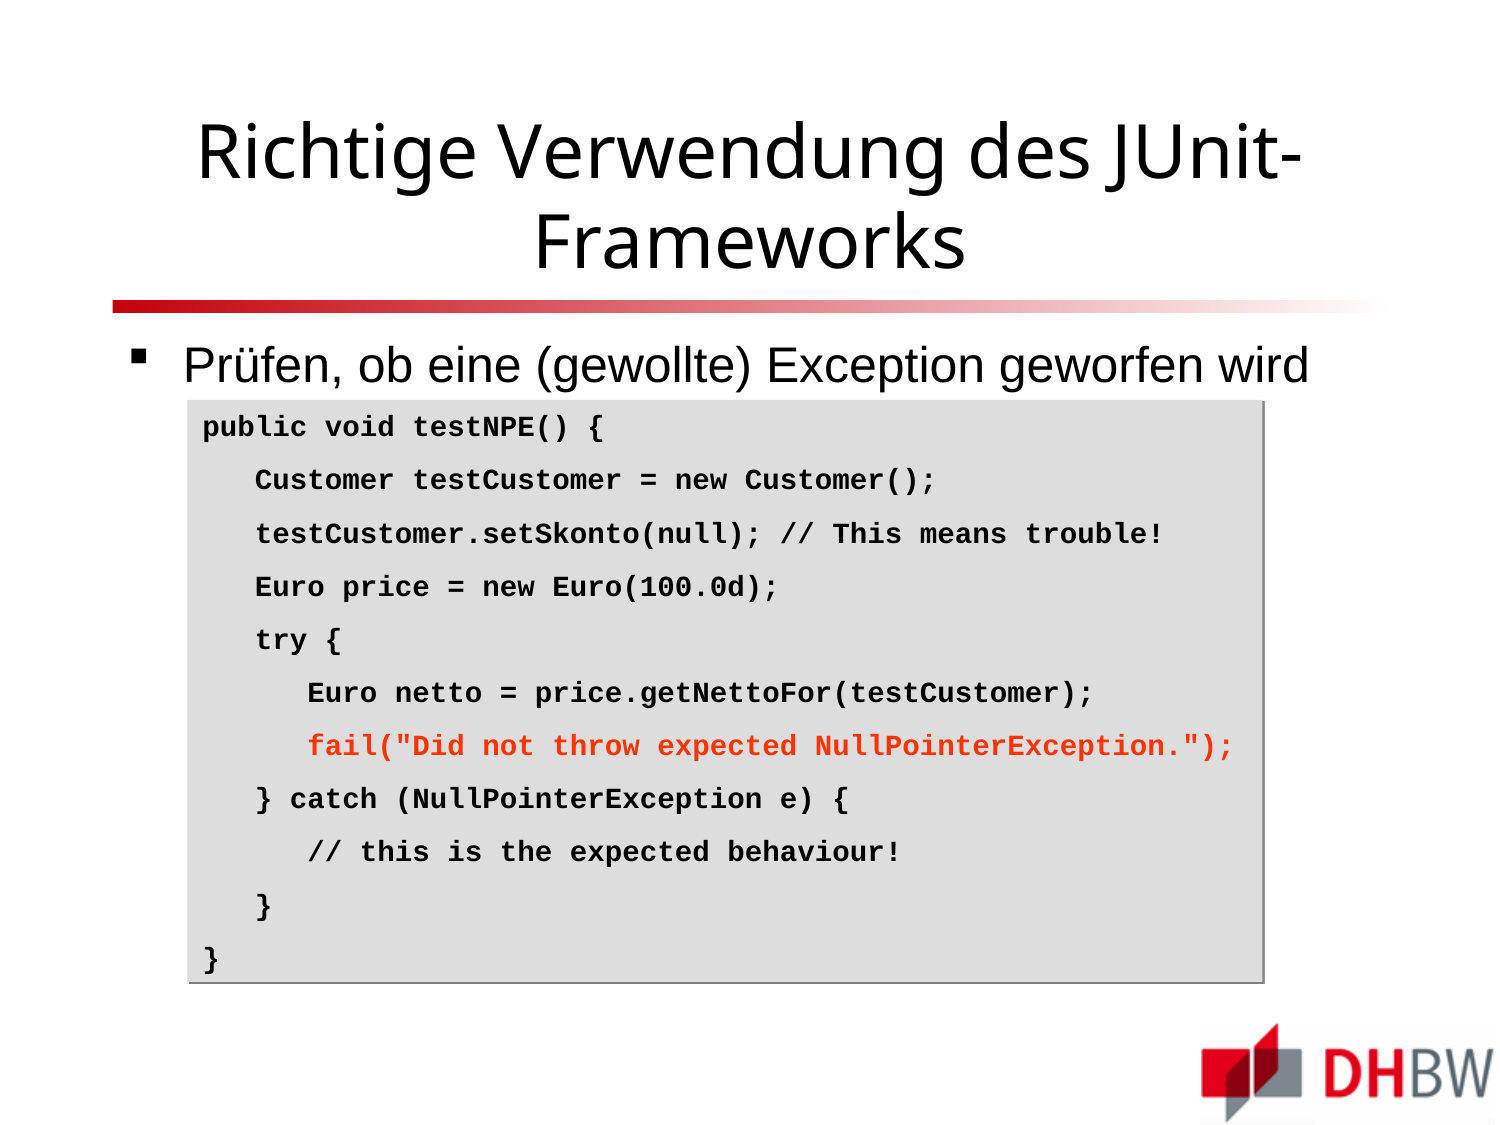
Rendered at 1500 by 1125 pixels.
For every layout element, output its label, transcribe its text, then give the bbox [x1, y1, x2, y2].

picture [1200, 1021, 1495, 1125]
title Richtige Verwendung des JUnit-Frameworks [112, 76, 1388, 312]
text_box public void testNPE() { Customer testCustomer = new Customer(); testCustomer.setSkonto(null); // This means trouble! Euro price = new Euro(100.0d); try { Euro netto = price.getNettoFor(testCustomer); fail("Did not throw expected NullPointerException."); } catch (NullPointerException e) { // this is the expected behaviour! } } [187, 399, 1263, 982]
list Prüfen, ob eine (gewollte) Exception geworfen wird [112, 324, 1388, 1051]
